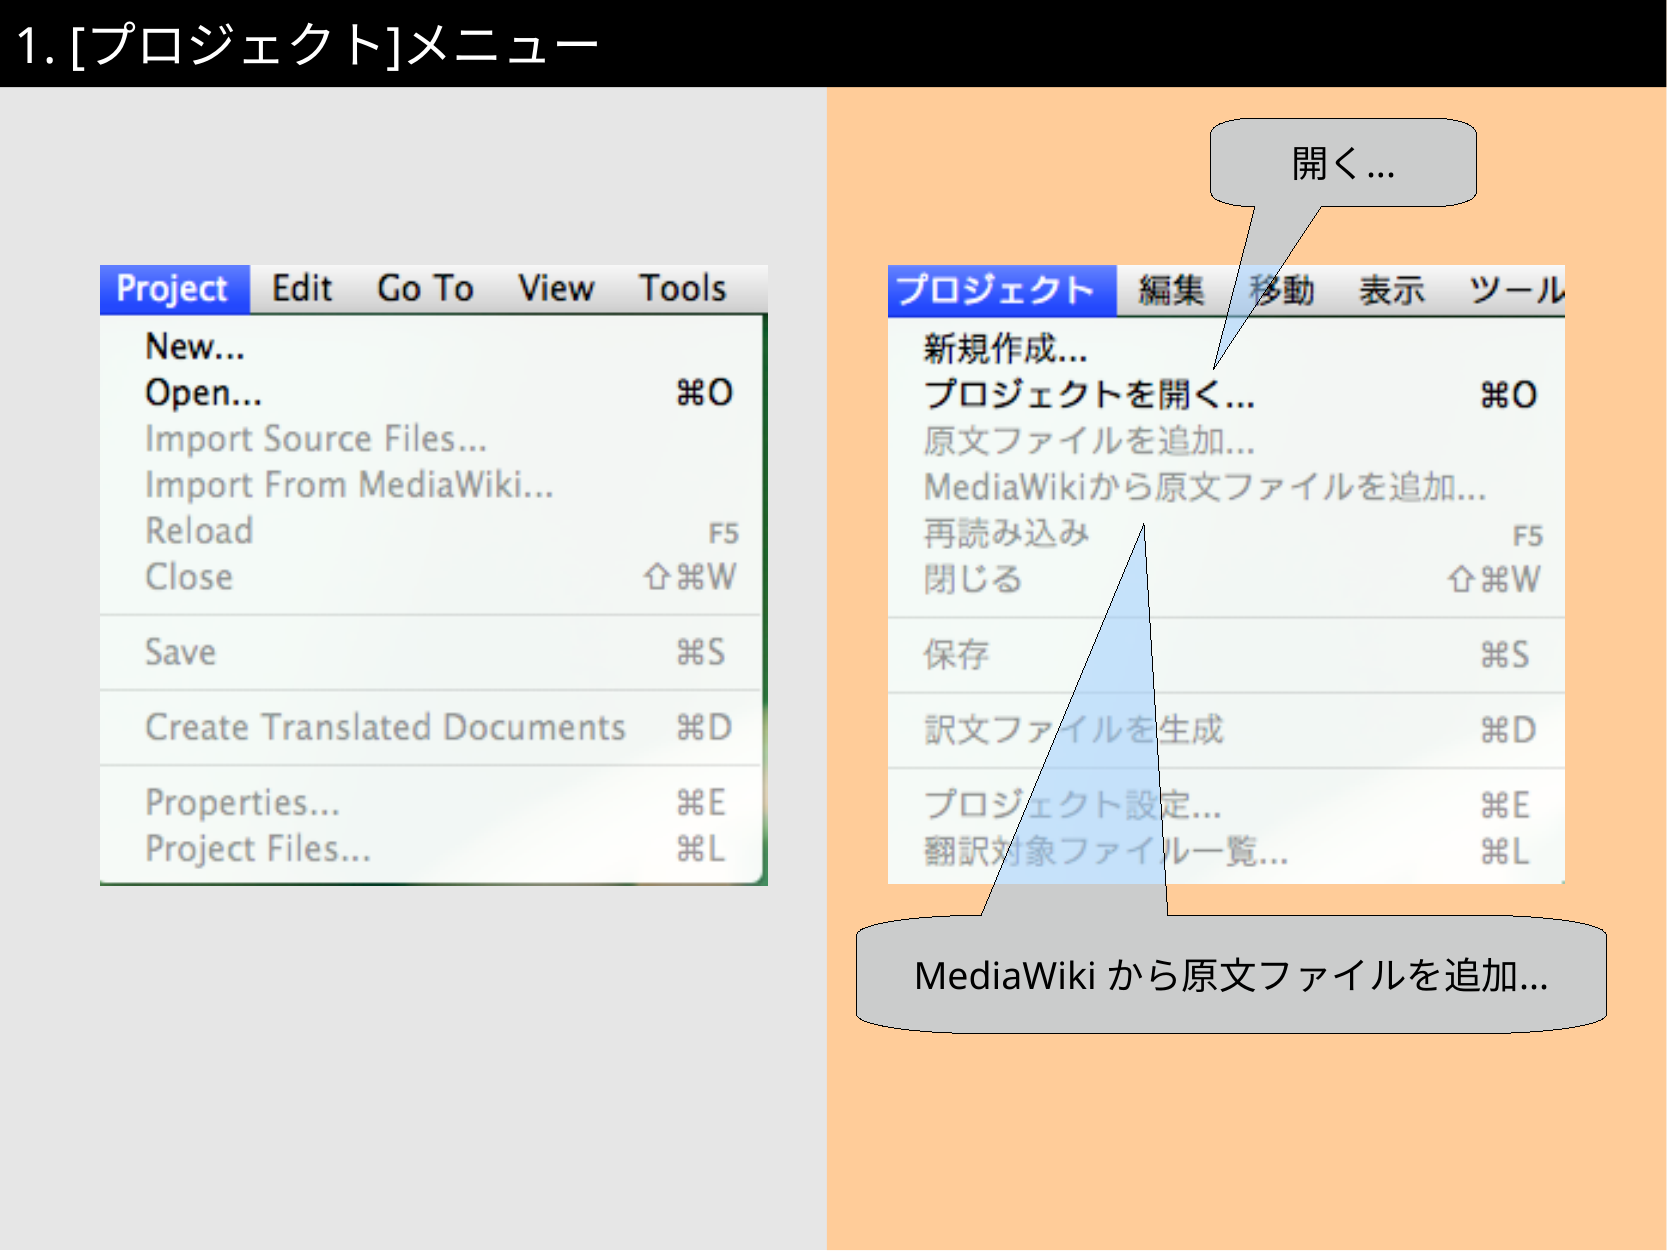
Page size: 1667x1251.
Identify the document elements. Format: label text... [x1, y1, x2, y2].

text_box [826, 88, 1667, 1251]
picture [100, 265, 768, 887]
text_box 開く... [1210, 118, 1477, 370]
text_box MediaWiki から原文ファイルを追加... [856, 523, 1607, 1034]
title 1. [プロジェクト]メニュー [0, 0, 1667, 88]
picture [888, 265, 1565, 884]
